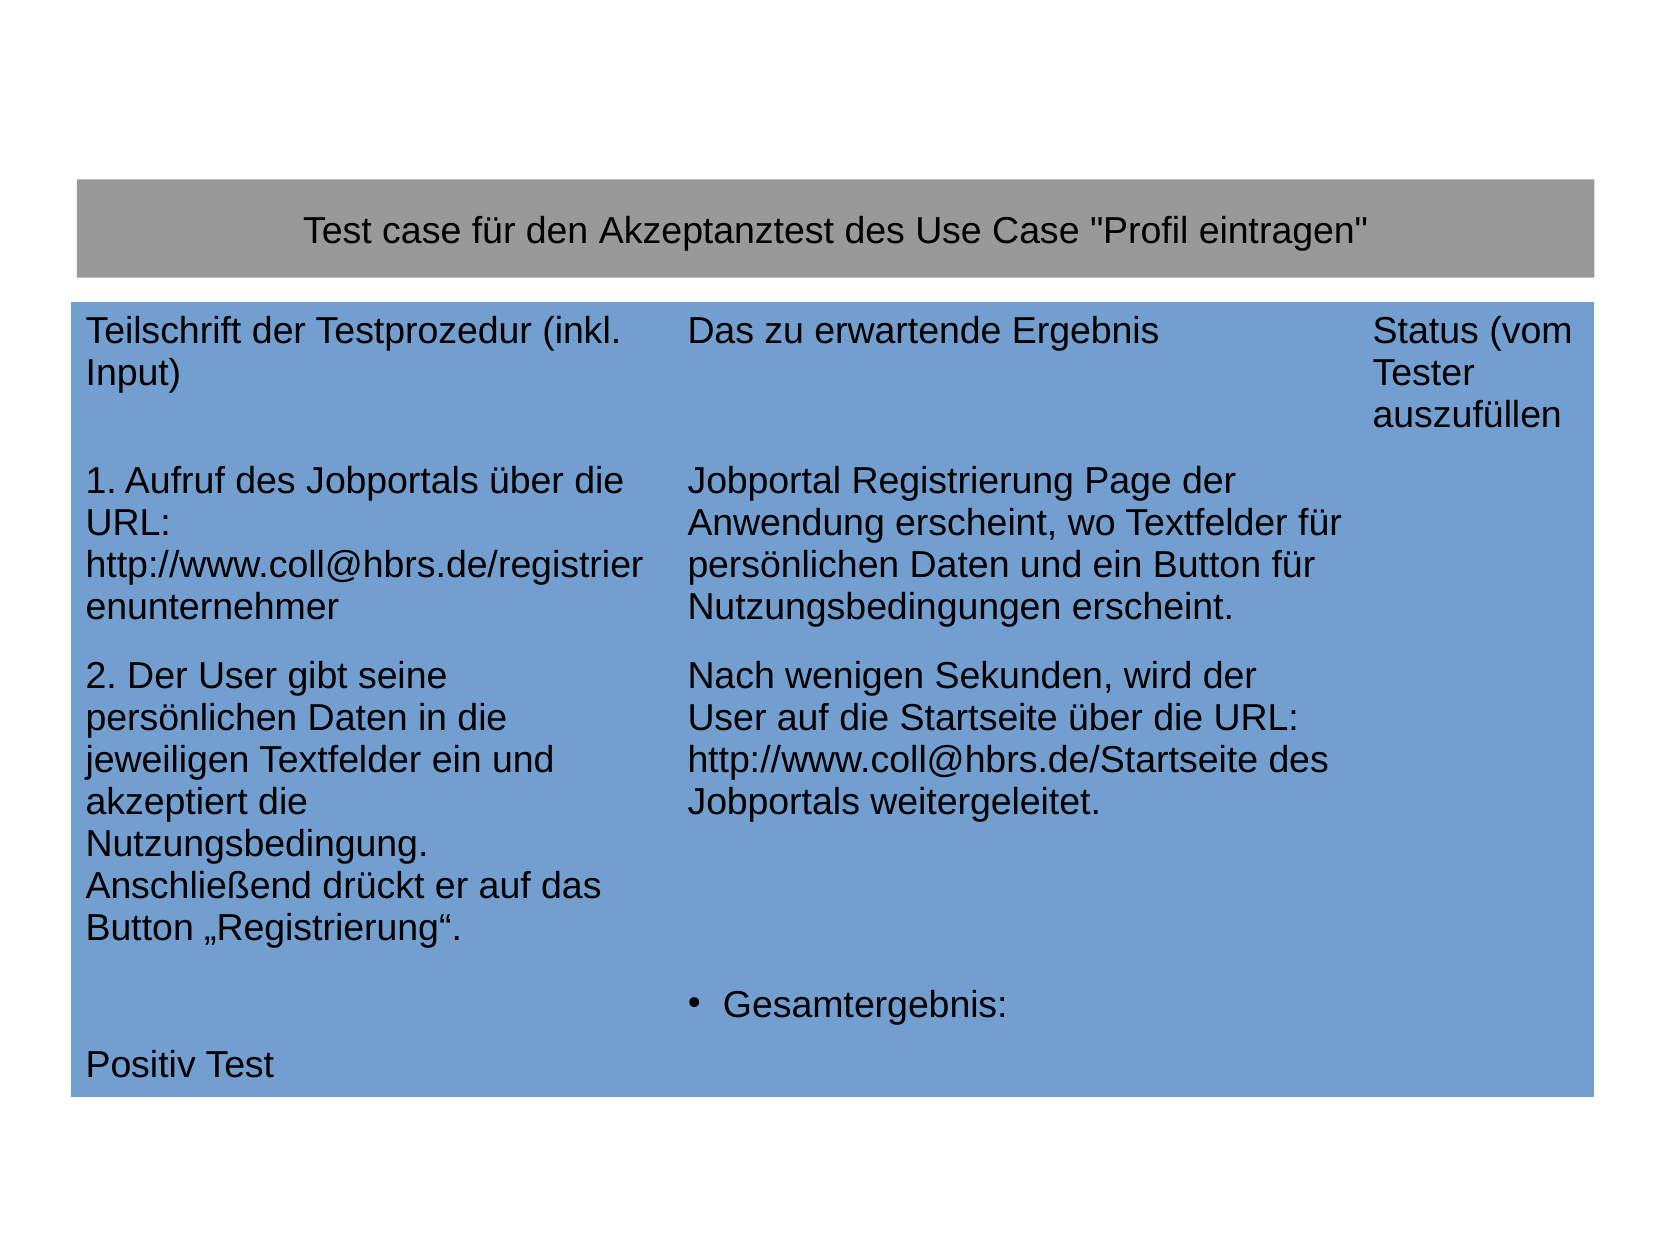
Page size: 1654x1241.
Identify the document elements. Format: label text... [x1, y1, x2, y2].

table_cell Gesamtergebnis: [673, 976, 1358, 1036]
table_cell 1. Aufruf des Jobportals über die URL: http://www.coll@hbrs.de/registrierenunternehmer [71, 452, 673, 647]
table_cell Positiv Test [71, 1036, 673, 1097]
title Test case für den Akzeptanztest des Use Case "Profil eintragen" [76, 179, 1595, 278]
table_cell [673, 1036, 1358, 1097]
table_cell [1358, 452, 1594, 647]
table_header Das zu erwartende Ergebnis [673, 302, 1358, 452]
table_cell [71, 976, 673, 1036]
table_cell Nach wenigen Sekunden, wird der User auf die Startseite über die URL: http://www.coll@hbrs.de/Startseite des Jobportals weitergeleitet. [673, 647, 1358, 976]
table_cell [1358, 647, 1594, 976]
table_header Teilschrift der Testprozedur (inkl. Input) [71, 302, 673, 452]
table_cell 2. Der User gibt seine persönlichen Daten in die jeweiligen Textfelder ein und akzeptiert die Nutzungsbedingung. Anschließend drückt er auf das Button „Registrierung“. [71, 647, 673, 976]
table_cell Jobportal Registrierung Page der Anwendung erscheint, wo Textfelder für persönlichen Daten und ein Button für Nutzungsbedingungen erscheint. [673, 452, 1358, 647]
table_cell [1358, 976, 1594, 1036]
table_cell [1358, 1036, 1594, 1097]
table_header Status (vom Tester auszufüllen [1358, 302, 1594, 452]
